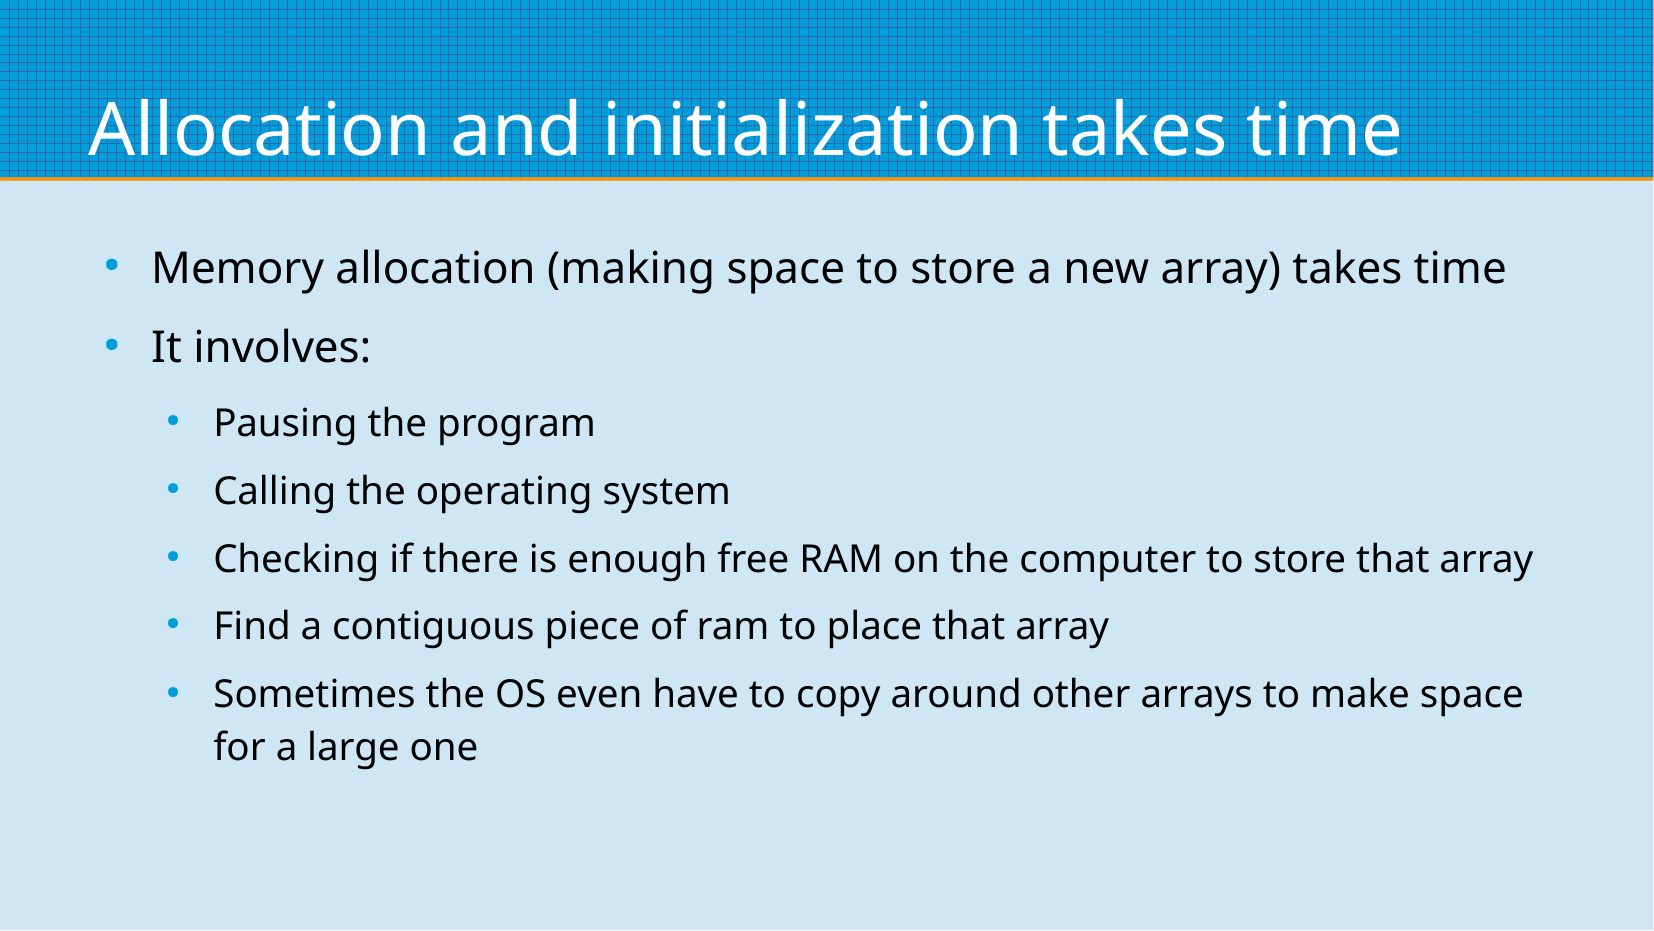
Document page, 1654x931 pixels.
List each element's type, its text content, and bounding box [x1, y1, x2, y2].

title Allocation and initialization takes time [88, 14, 1565, 178]
list Memory allocation (making space to store a new array) takes time It involves: Pausing the program Calling the operating system Checking if there is enough free RAM on the computer to store that array Find a contiguous piece of ram to place that array Sometimes the OS even have to copy around other arrays to make space for a large one [88, 236, 1565, 813]
